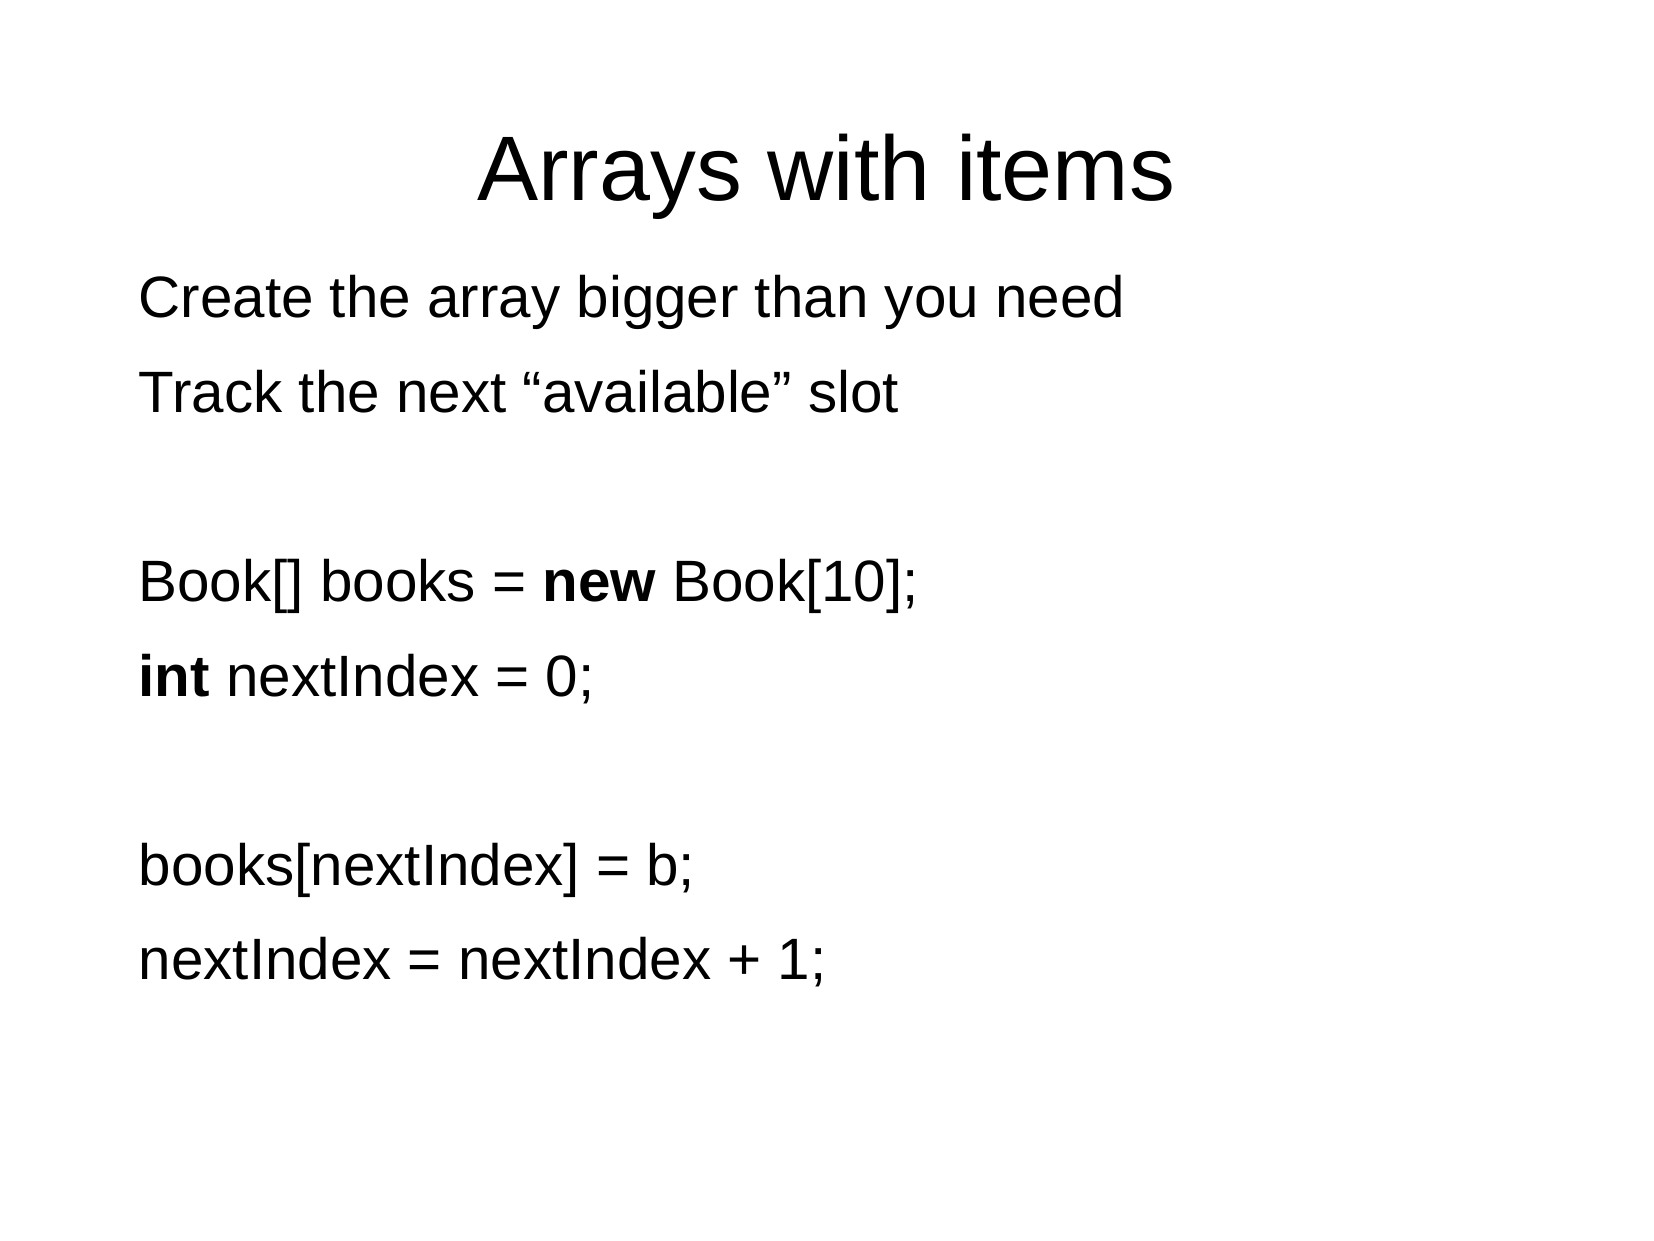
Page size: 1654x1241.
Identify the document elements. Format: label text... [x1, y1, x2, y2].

title Arrays with items [123, 110, 1530, 257]
list Create the array bigger than you need Track the next “available” slot Book[] books = new Book[10]; int nextIndex = 0; books[nextIndex] = b; nextIndex = nextIndex + 1; [123, 257, 1530, 1002]
